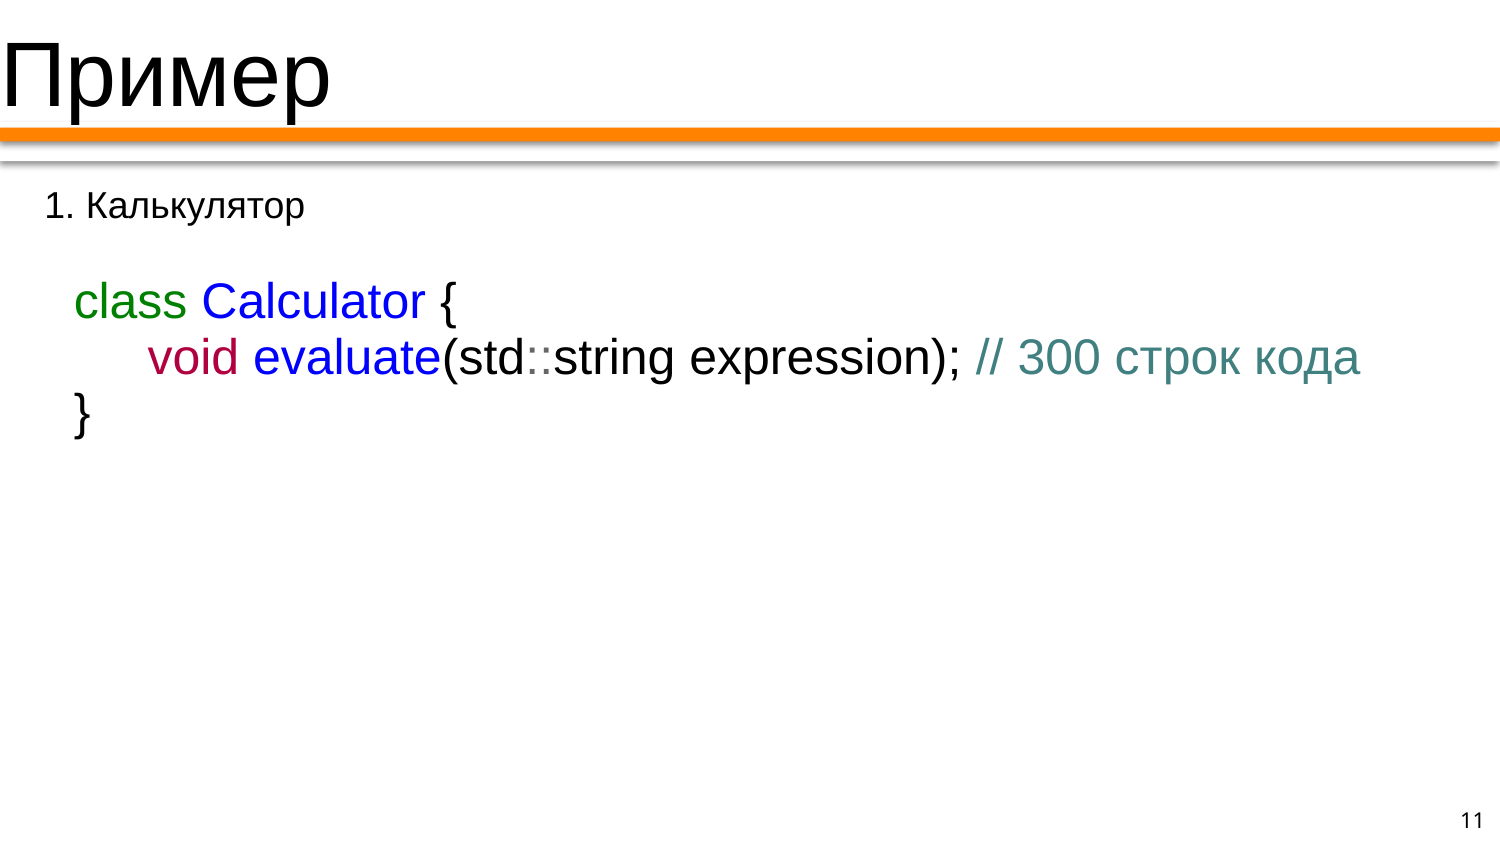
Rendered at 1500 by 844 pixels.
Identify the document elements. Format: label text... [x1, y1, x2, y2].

text_box class Calculator { void evaluate(std::string expression); // 300 строк кода } [59, 265, 1447, 448]
title Пример [0, 0, 1500, 148]
text_box 1. Калькулятор [29, 177, 384, 265]
